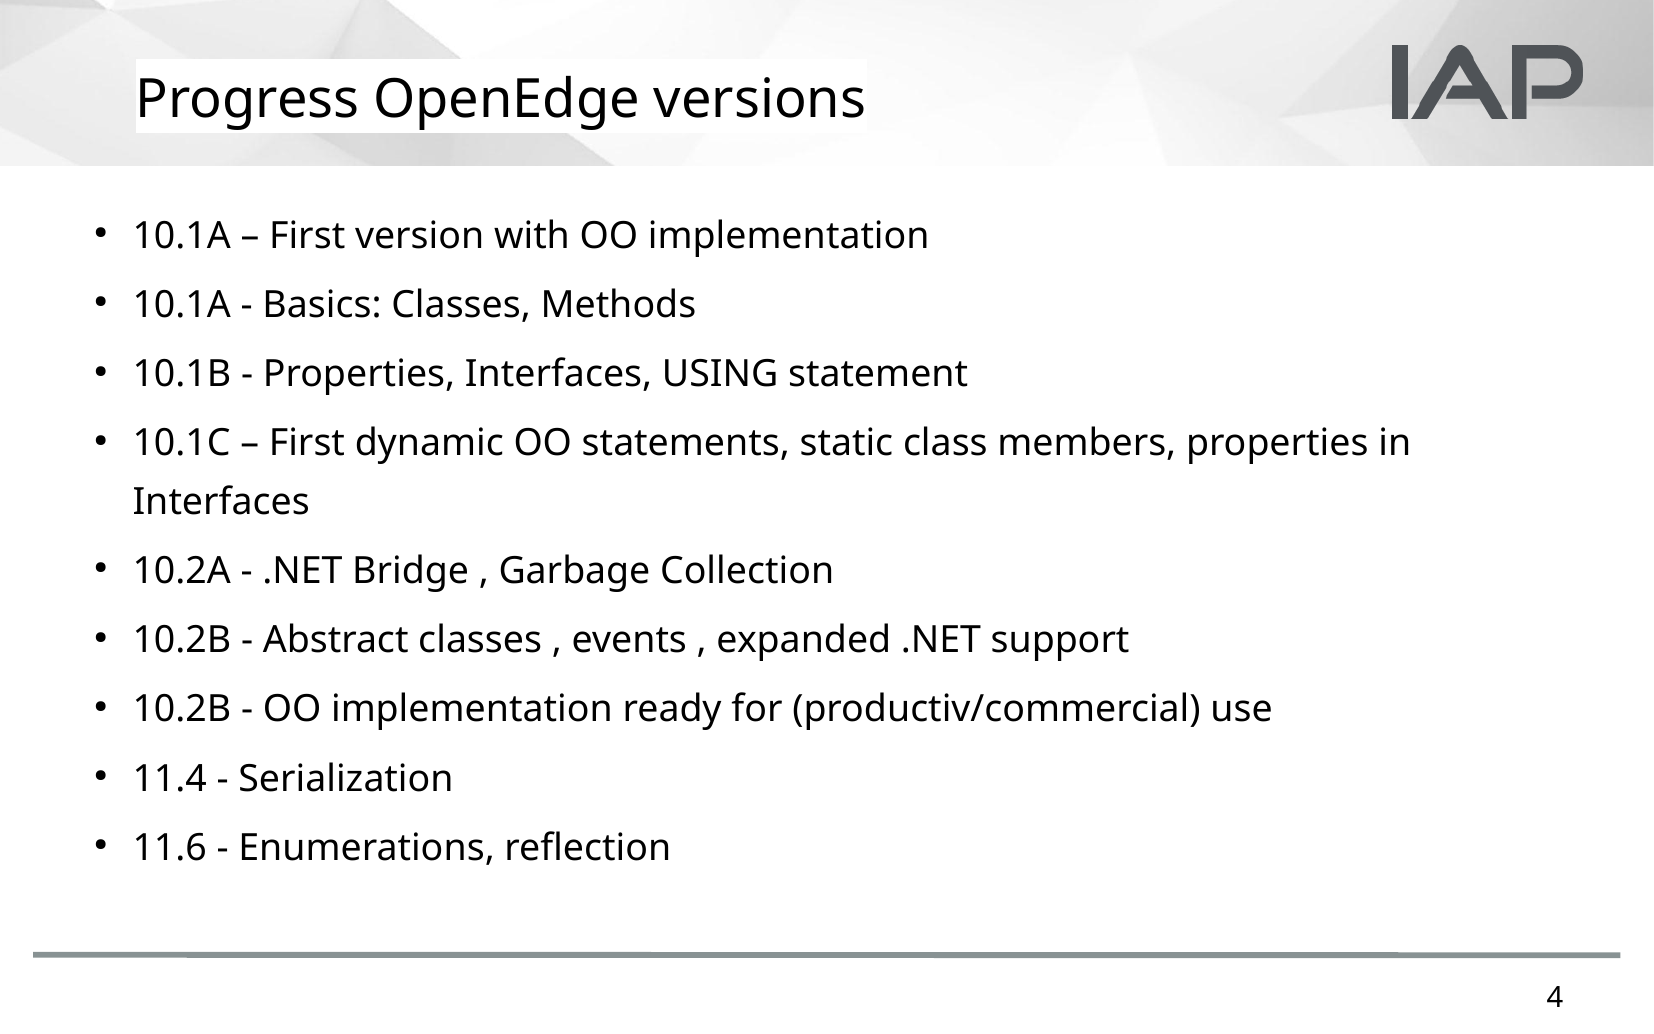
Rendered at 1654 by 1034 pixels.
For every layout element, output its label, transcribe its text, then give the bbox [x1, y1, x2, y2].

title Progress OpenEdge versions [135, 41, 1264, 152]
picture [0, 0, 1654, 166]
list 10.1A – First version with OO implementation 10.1A - Basics: Classes, Methods 10.1B - Properties, Interfaces, USING statement 10.1C – First dynamic OO statements, static class members, properties in Interfaces 10.2A - .NET Bridge , Garbage Collection 10.2B - Abstract classes , events , expanded .NET support 10.2B - OO implementation ready for (productiv/commercial) use 11.4 - Serialization 11.6 - Enumerations, reflection [76, 200, 1589, 922]
